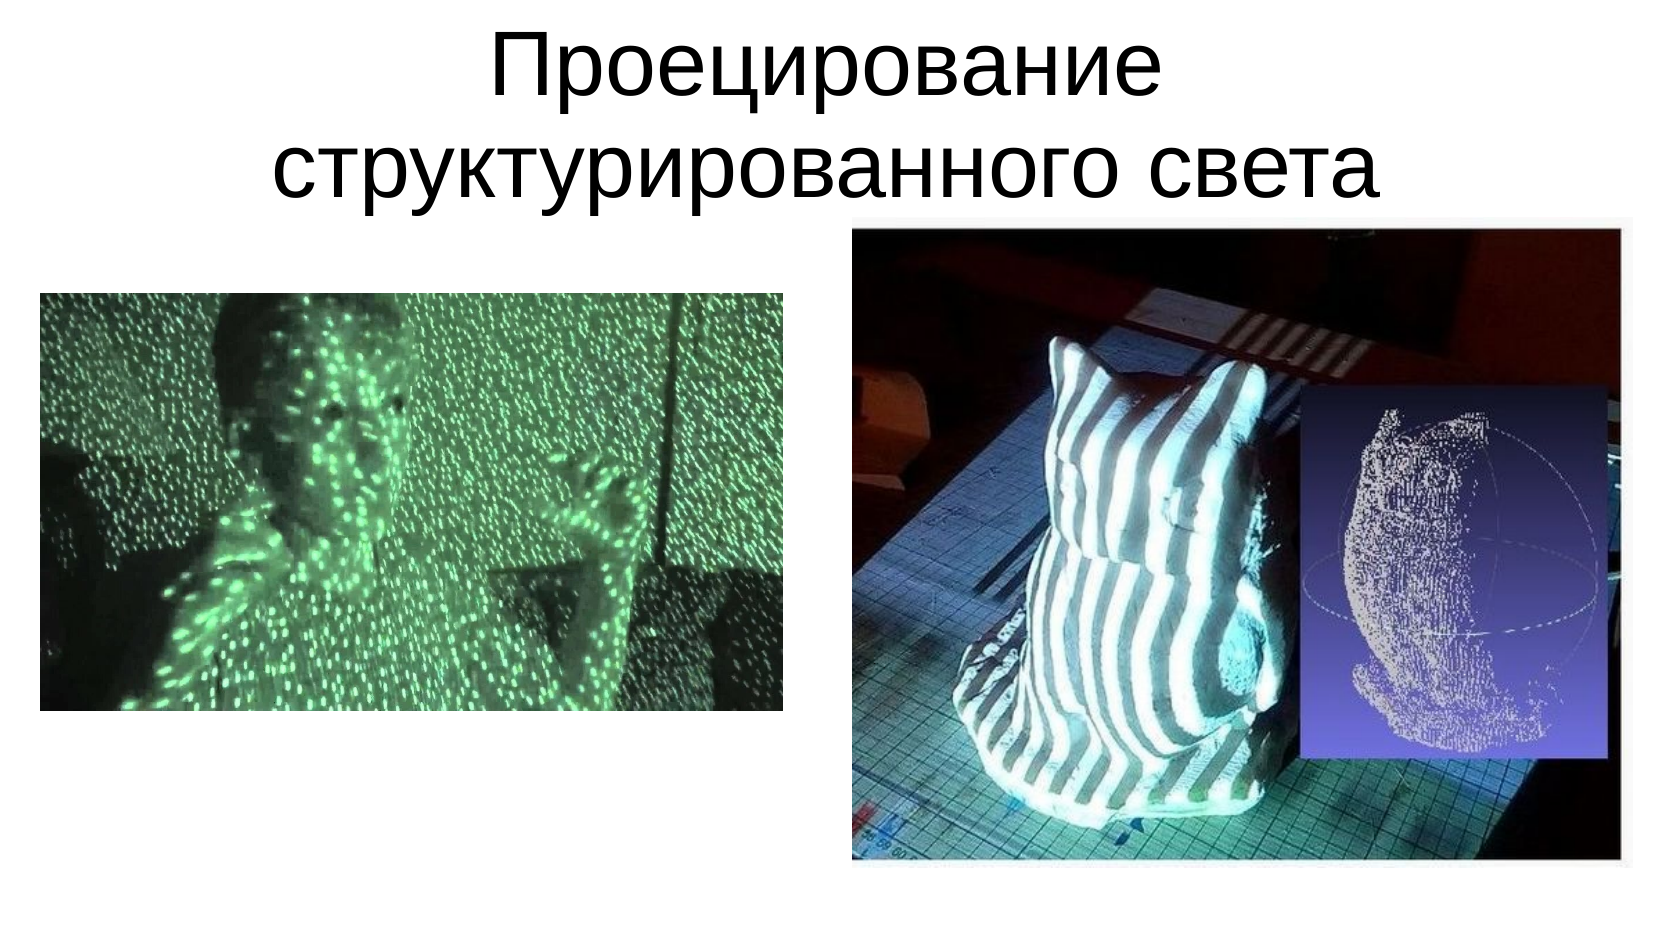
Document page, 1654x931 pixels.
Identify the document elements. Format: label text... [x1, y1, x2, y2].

picture [852, 217, 1633, 868]
picture [40, 293, 783, 711]
title Проецирование структурированного света [82, 12, 1571, 218]
